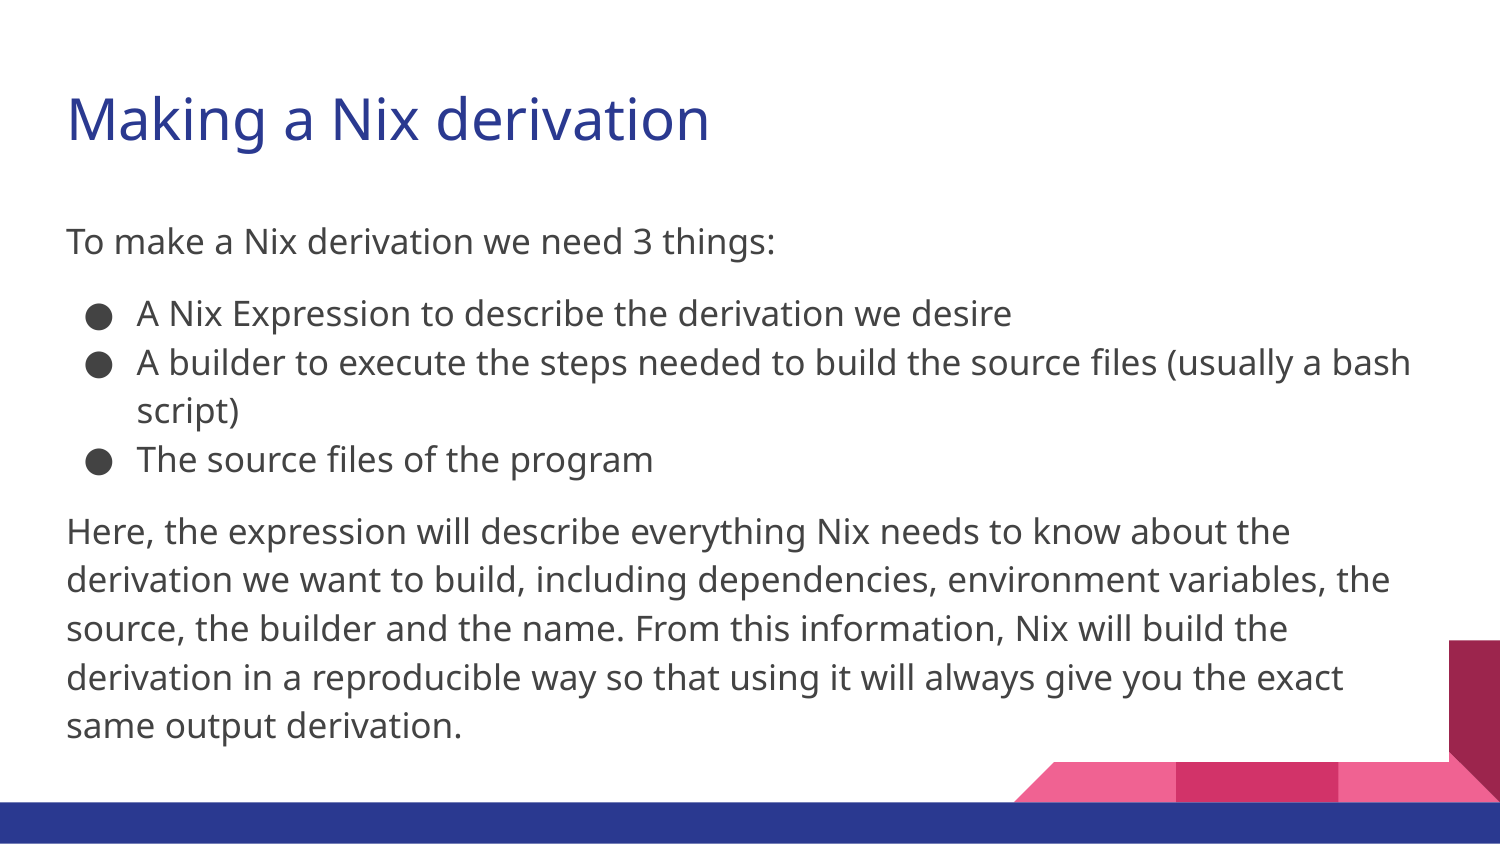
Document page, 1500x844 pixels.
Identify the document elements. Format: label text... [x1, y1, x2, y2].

list To make a Nix derivation we need 3 things: A Nix Expression to describe the derivation we desire A builder to execute the steps needed to build the source files (usually a bash script) The source files of the program Here, the expression will describe everything Nix needs to know about the derivation we want to build, including dependencies, environment variables, the source, the builder and the name. From this information, Nix will build the derivation in a reproducible way so that using it will always give you the exact same output derivation. [51, 198, 1449, 762]
title Making a Nix derivation [51, 67, 1449, 167]
